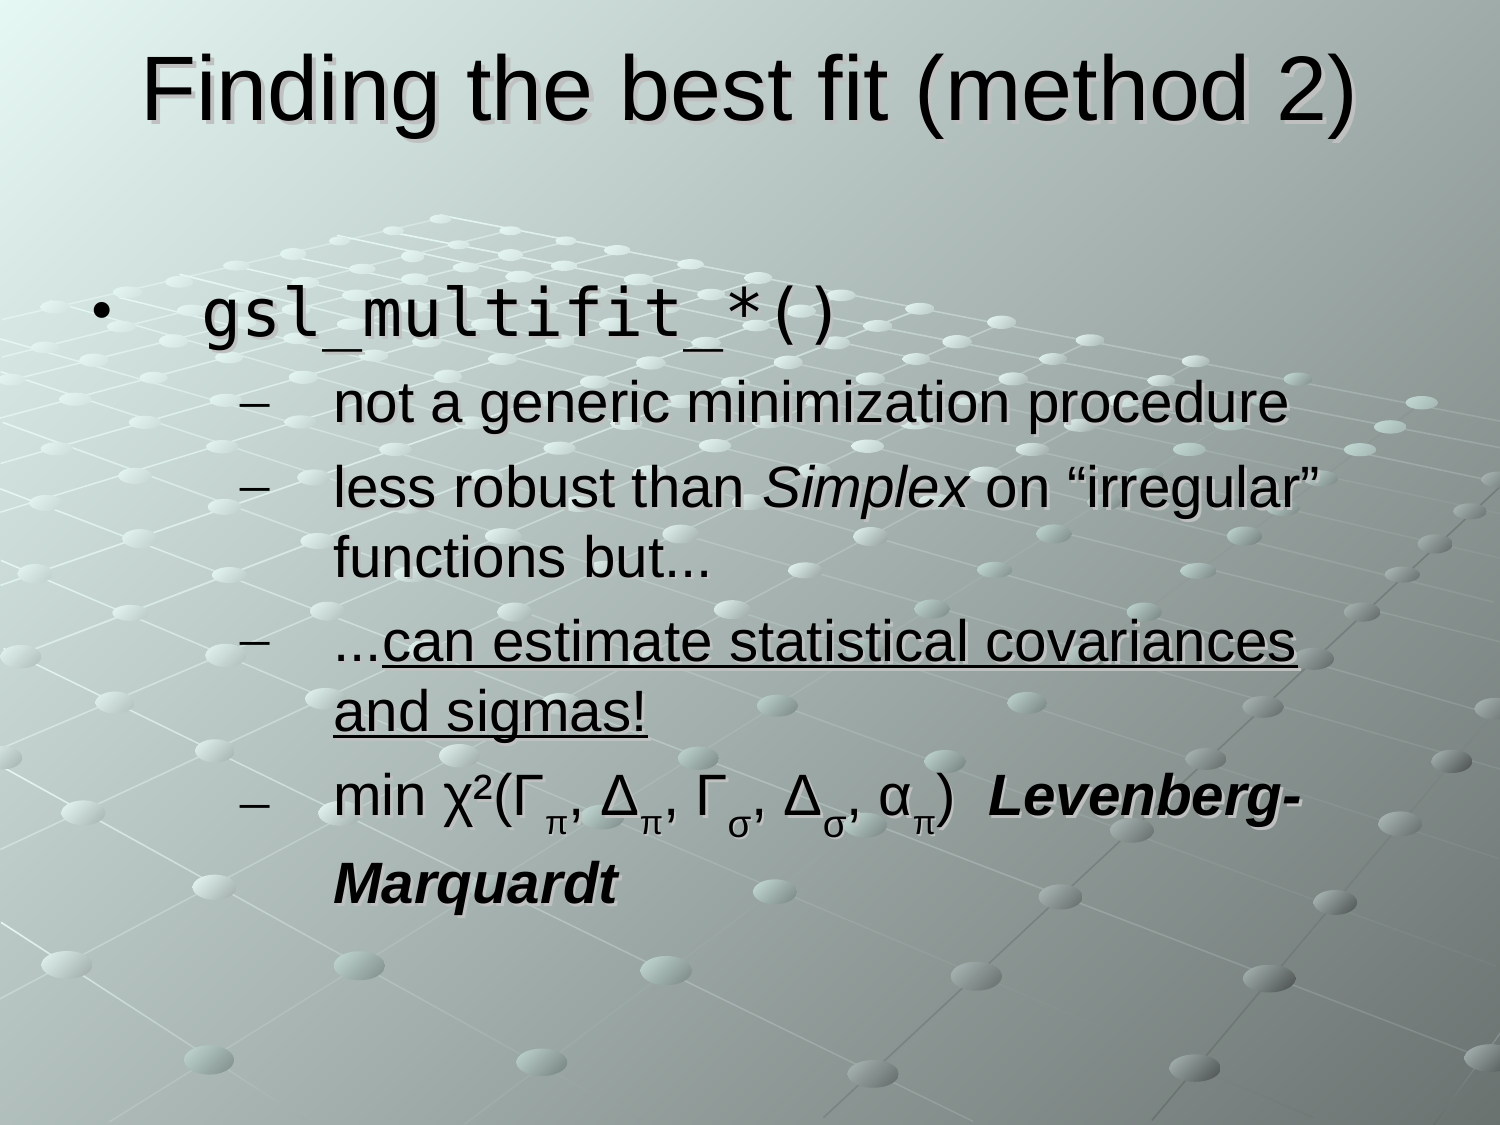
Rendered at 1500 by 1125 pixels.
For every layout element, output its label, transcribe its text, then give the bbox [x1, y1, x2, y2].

list gsl_multifit_*() not a generic minimization procedure less robust than Simplex on “irregular” functions but... ...can estimate statistical covariances and sigmas! min χ²(Γπ, Δπ, Γσ, Δσ, απ) Levenberg-Marquardt [75, 262, 1425, 1005]
title Finding the best fit (method 2) [75, 44, 1425, 233]
